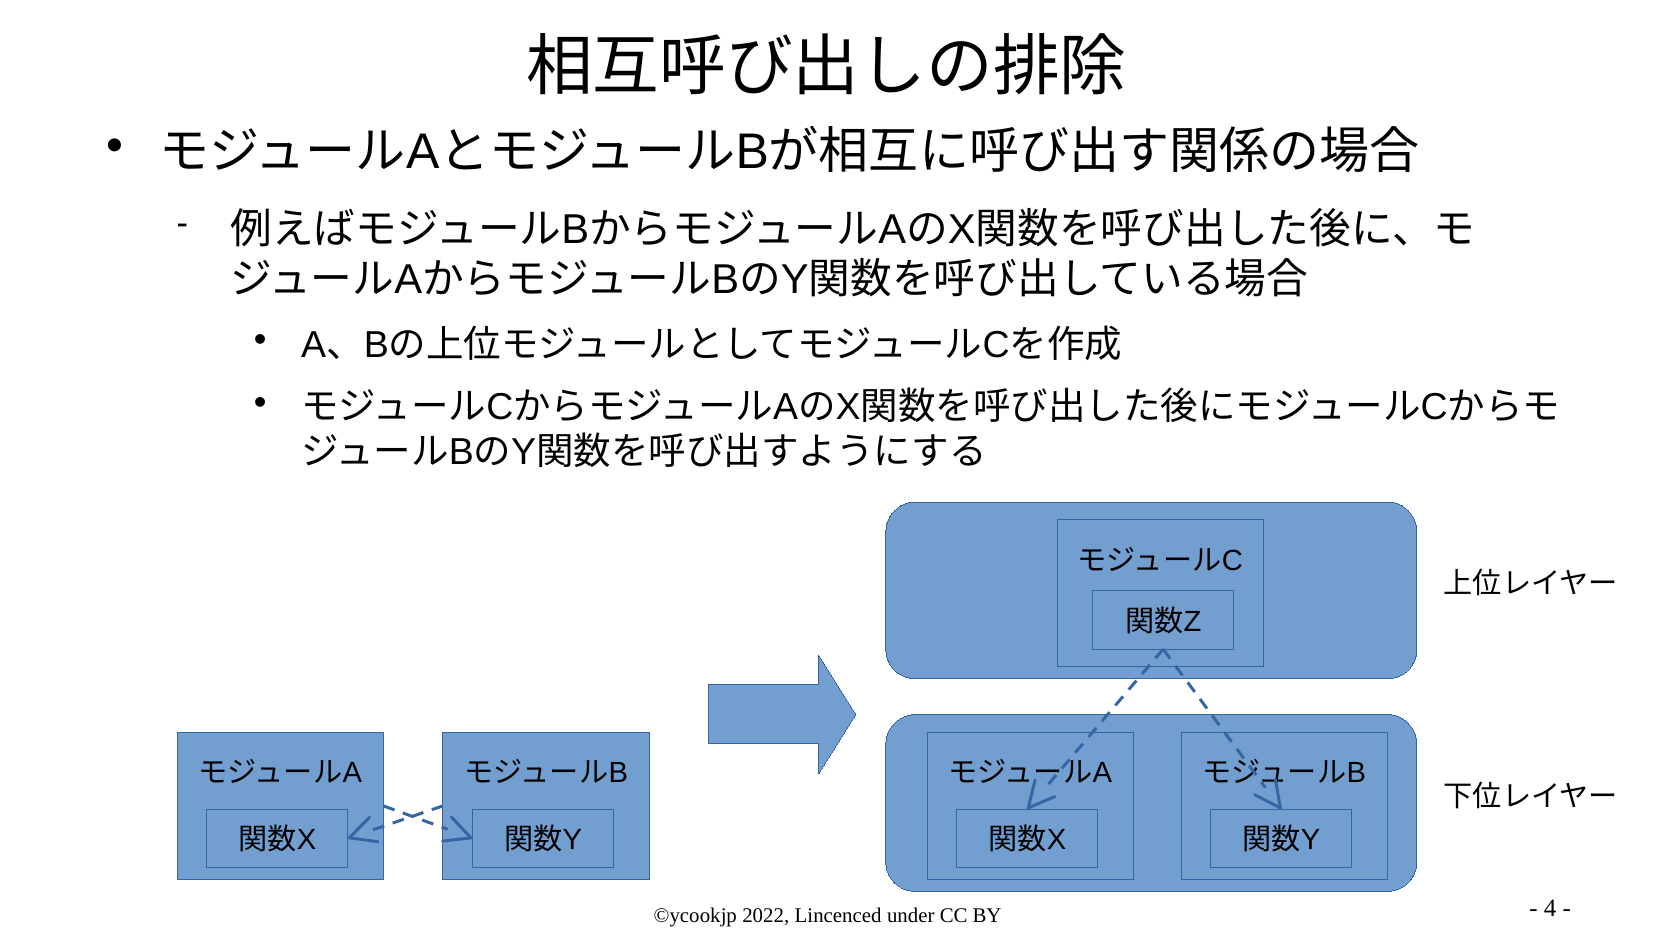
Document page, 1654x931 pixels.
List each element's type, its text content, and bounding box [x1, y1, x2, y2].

text_box [885, 714, 1417, 892]
text_box [708, 655, 856, 774]
text_box モジュールB [442, 732, 650, 880]
text_box 関数X [206, 809, 348, 868]
list モジュールAとモジュールBが相互に呼び出す関係の場合 例えばモジュールBからモジュールAのX関数を呼び出した後に、モジュールAからモジュールBのY関数を呼び出している場合 A、Bの上位モジュールとしてモジュールCを作成 モジュールCからモジュールAのX関数を呼び出した後にモジュールCからモジュールBのY関数を呼び出すようにする [88, 118, 1577, 502]
text_box 関数Y [1210, 809, 1352, 868]
text_box モジュールA [177, 732, 384, 880]
text_box モジュールB [1181, 732, 1388, 880]
text_box [885, 502, 1417, 679]
title 相互呼び出しの排除 [82, 14, 1571, 111]
text_box 上位レイヤー [1429, 557, 1654, 614]
text_box モジュールC [1057, 519, 1264, 667]
text_box 関数Z [1092, 590, 1234, 650]
text_box 下位レイヤー [1429, 769, 1654, 827]
text_box モジュールA [927, 732, 1134, 880]
text_box 関数Y [472, 809, 614, 868]
text_box 関数X [956, 809, 1098, 868]
